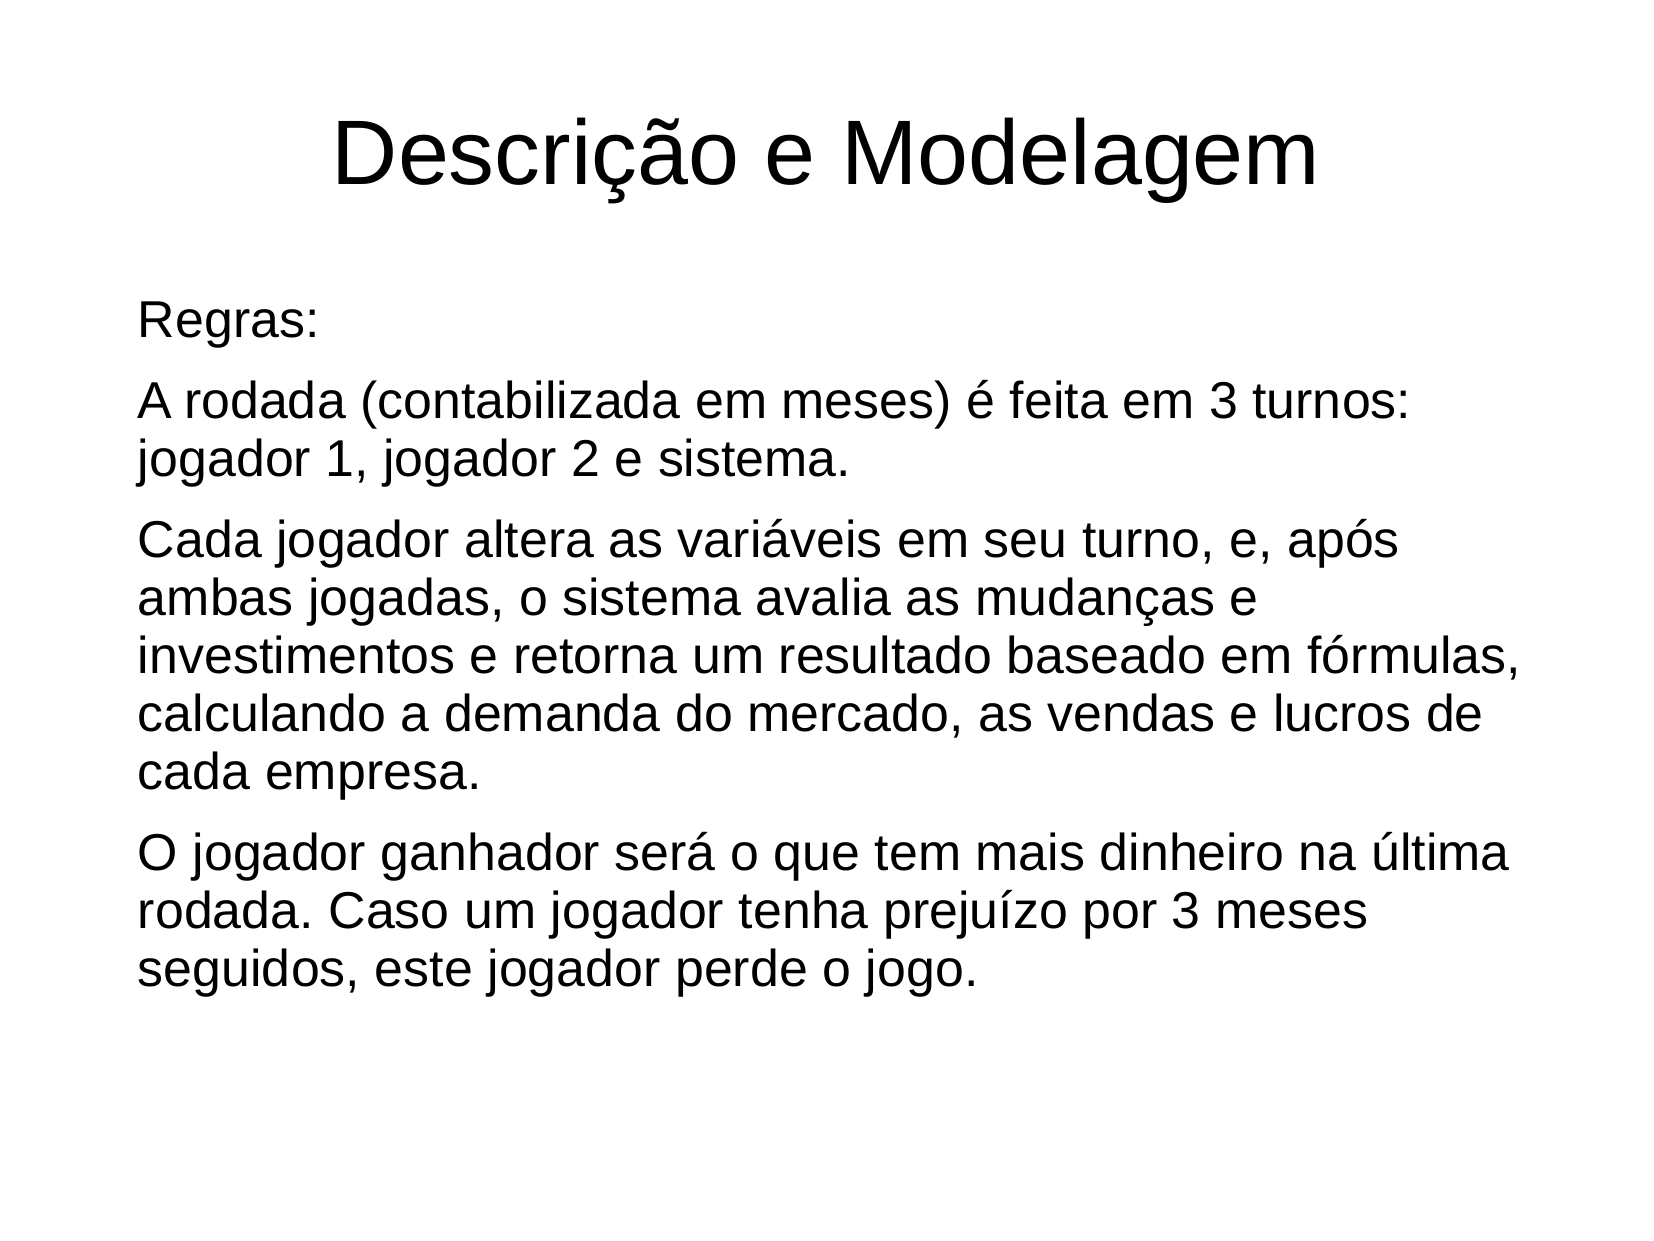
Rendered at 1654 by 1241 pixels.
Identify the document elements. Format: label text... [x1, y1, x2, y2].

title Descrição e Modelagem [82, 49, 1571, 257]
list Regras: A rodada (contabilizada em meses) é feita em 3 turnos: jogador 1, jogador 2 e sistema. Cada jogador altera as variáveis em seu turno, e, após ambas jogadas, o sistema avalia as mudanças e investimentos e retorna um resultado baseado em fórmulas, calculando a demanda do mercado, as vendas e lucros de cada empresa. O jogador ganhador será o que tem mais dinheiro na última rodada. Caso um jogador tenha prejuízo por 3 meses seguidos, este jogador perde o jogo. [82, 290, 1571, 1010]
